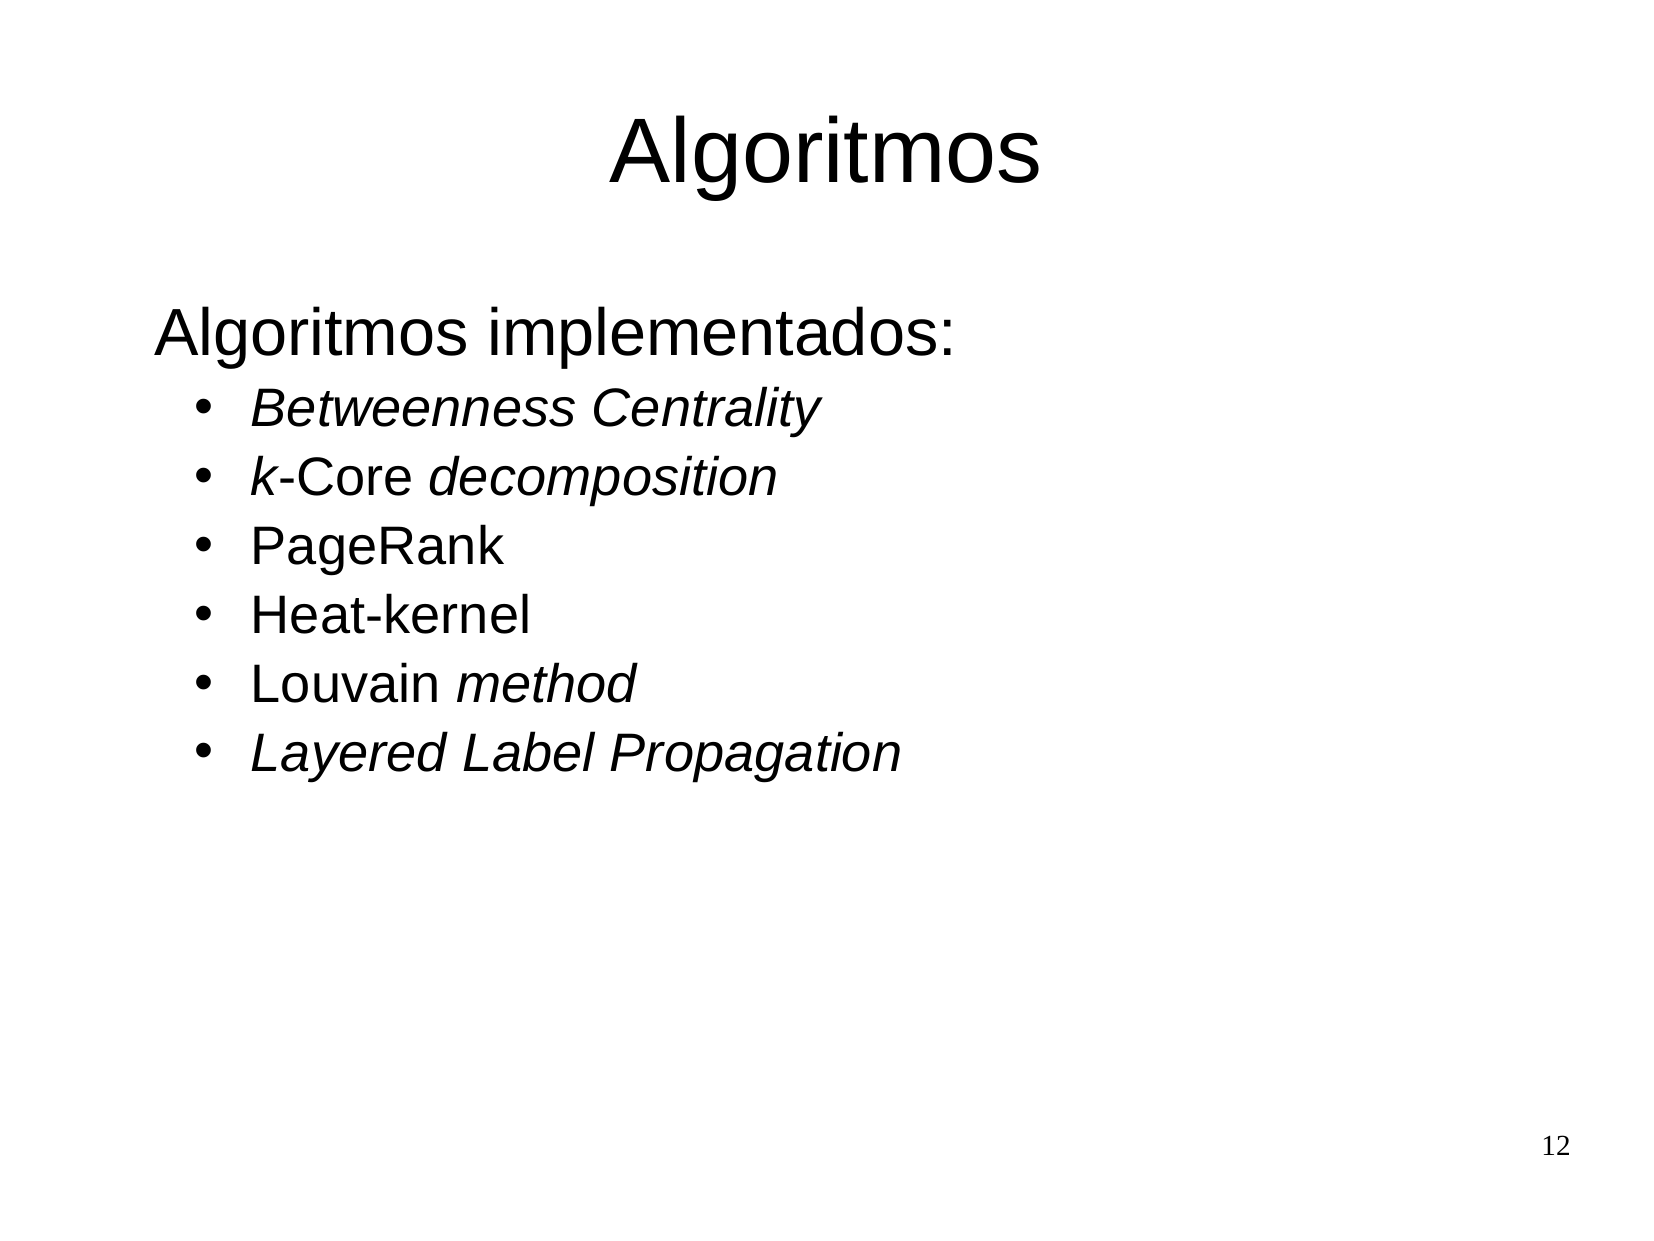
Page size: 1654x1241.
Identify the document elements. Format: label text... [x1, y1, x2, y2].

subtitle Algoritmos implementados: Betweenness Centrality k-Core decomposition PageRank Heat-kernel Louvain method Layered Label Propagation [82, 290, 1571, 1010]
title Algoritmos [82, 49, 1571, 257]
